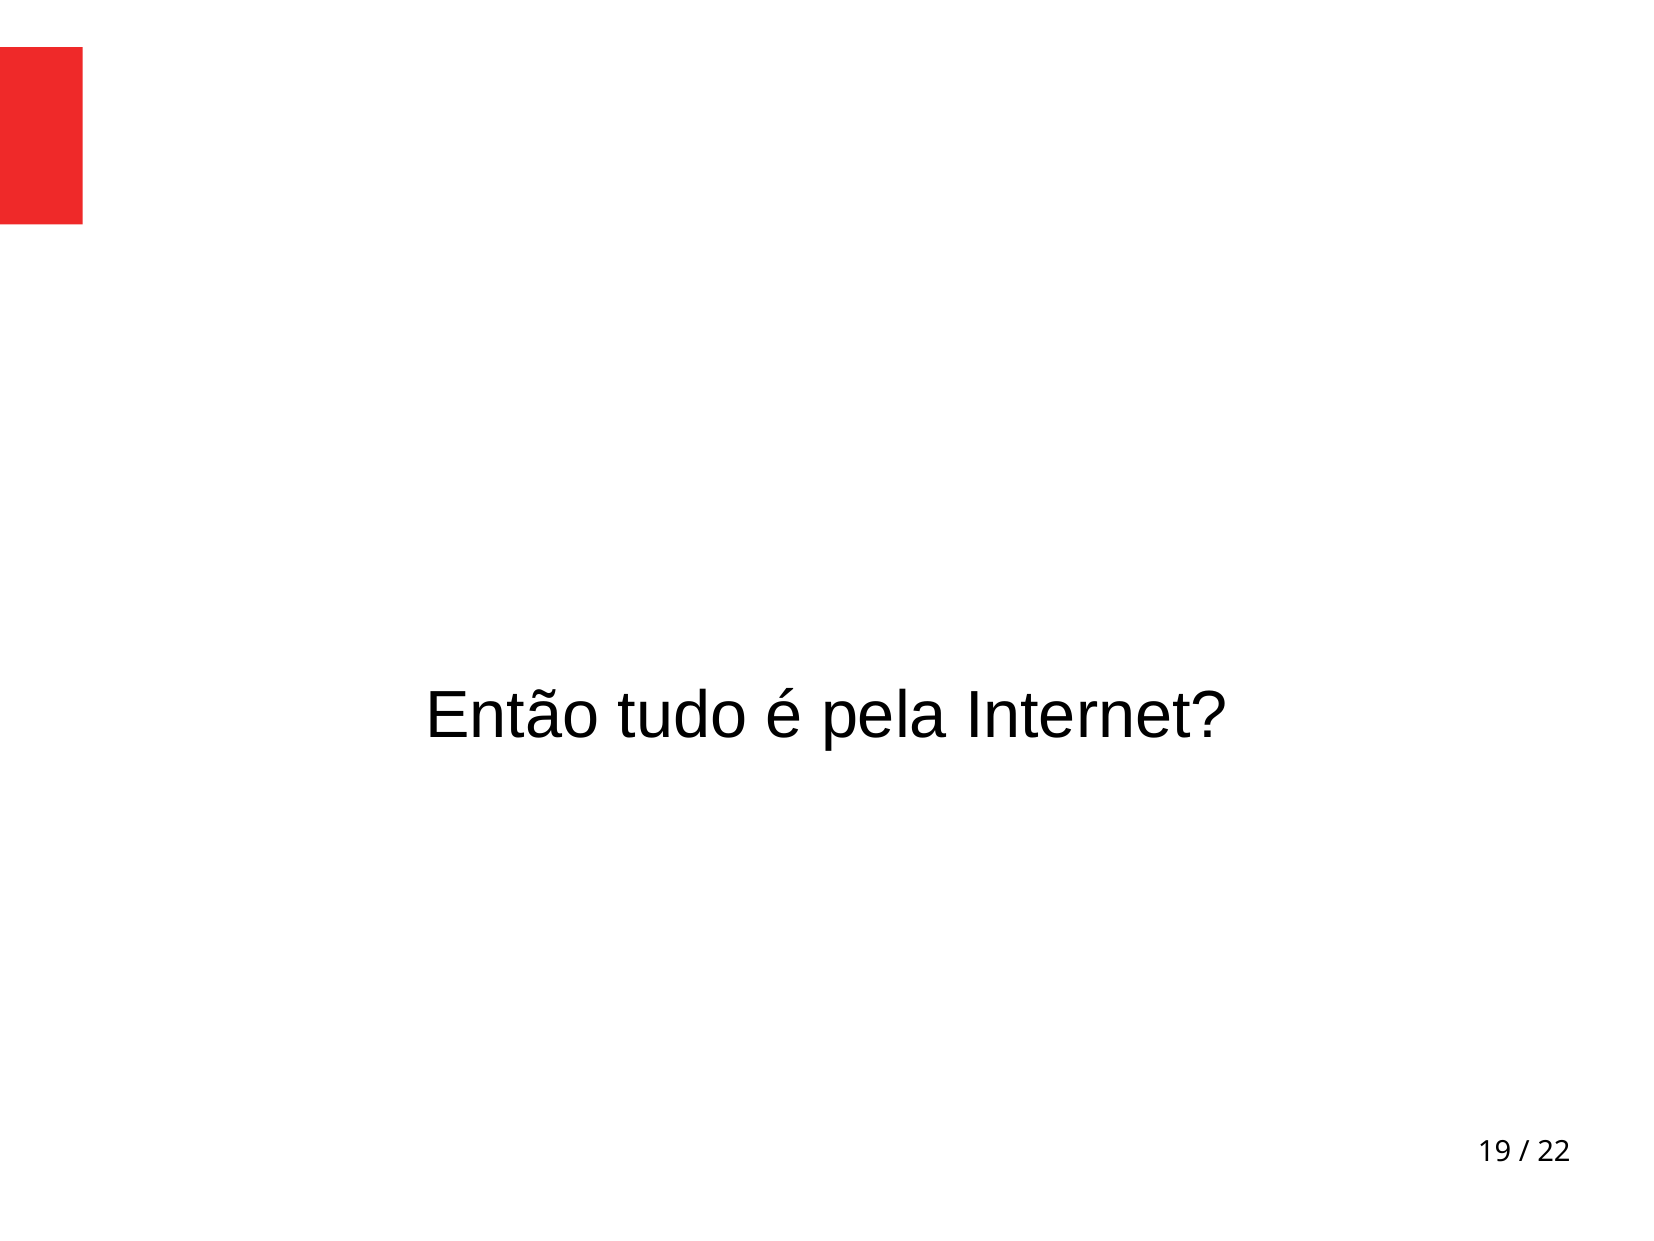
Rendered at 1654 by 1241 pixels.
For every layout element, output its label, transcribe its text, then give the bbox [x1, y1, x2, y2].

subtitle Então tudo é pela Internet? [118, 354, 1536, 1074]
